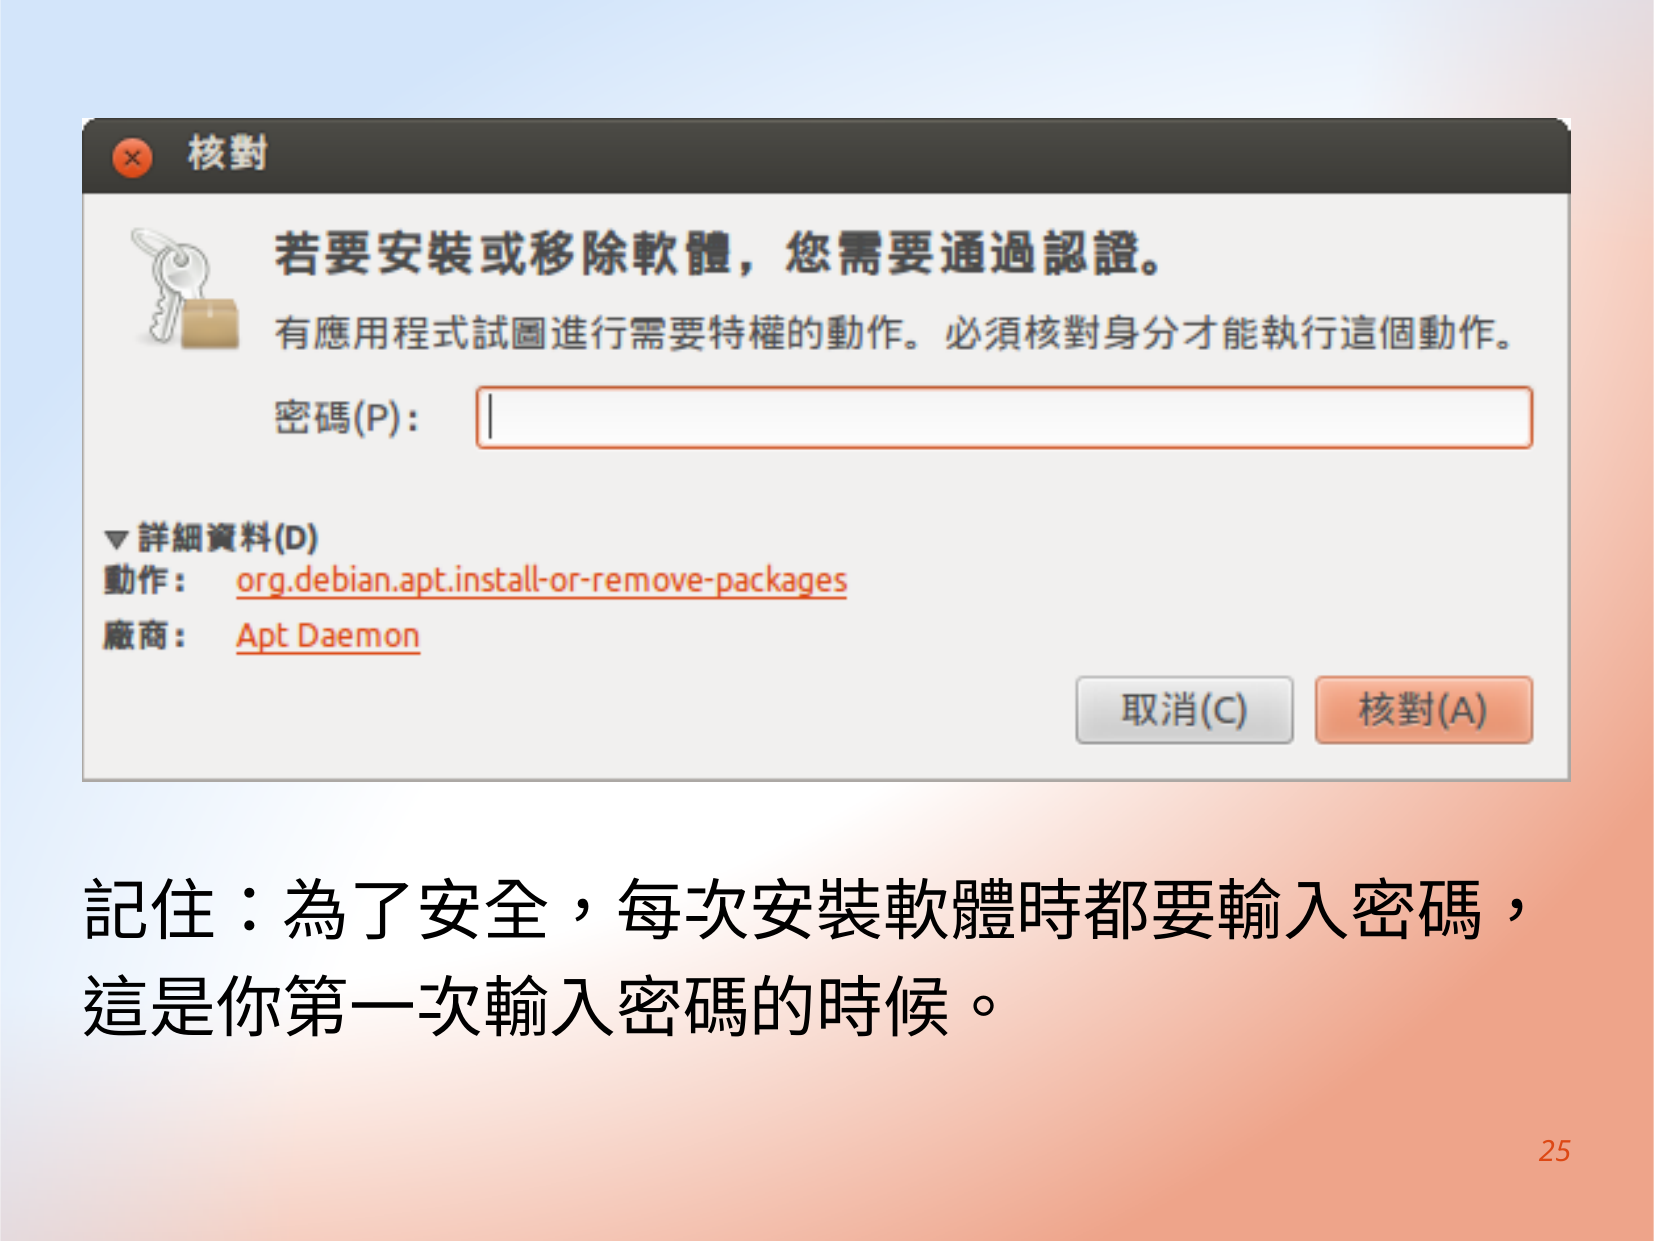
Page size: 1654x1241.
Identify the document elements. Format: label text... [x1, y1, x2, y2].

picture [0, 0, 1654, 1241]
list 記住：為了安全，每次安裝軟體時都要輸入密碼，這是你第一次輸入密碼的時候。 [82, 857, 1571, 1201]
